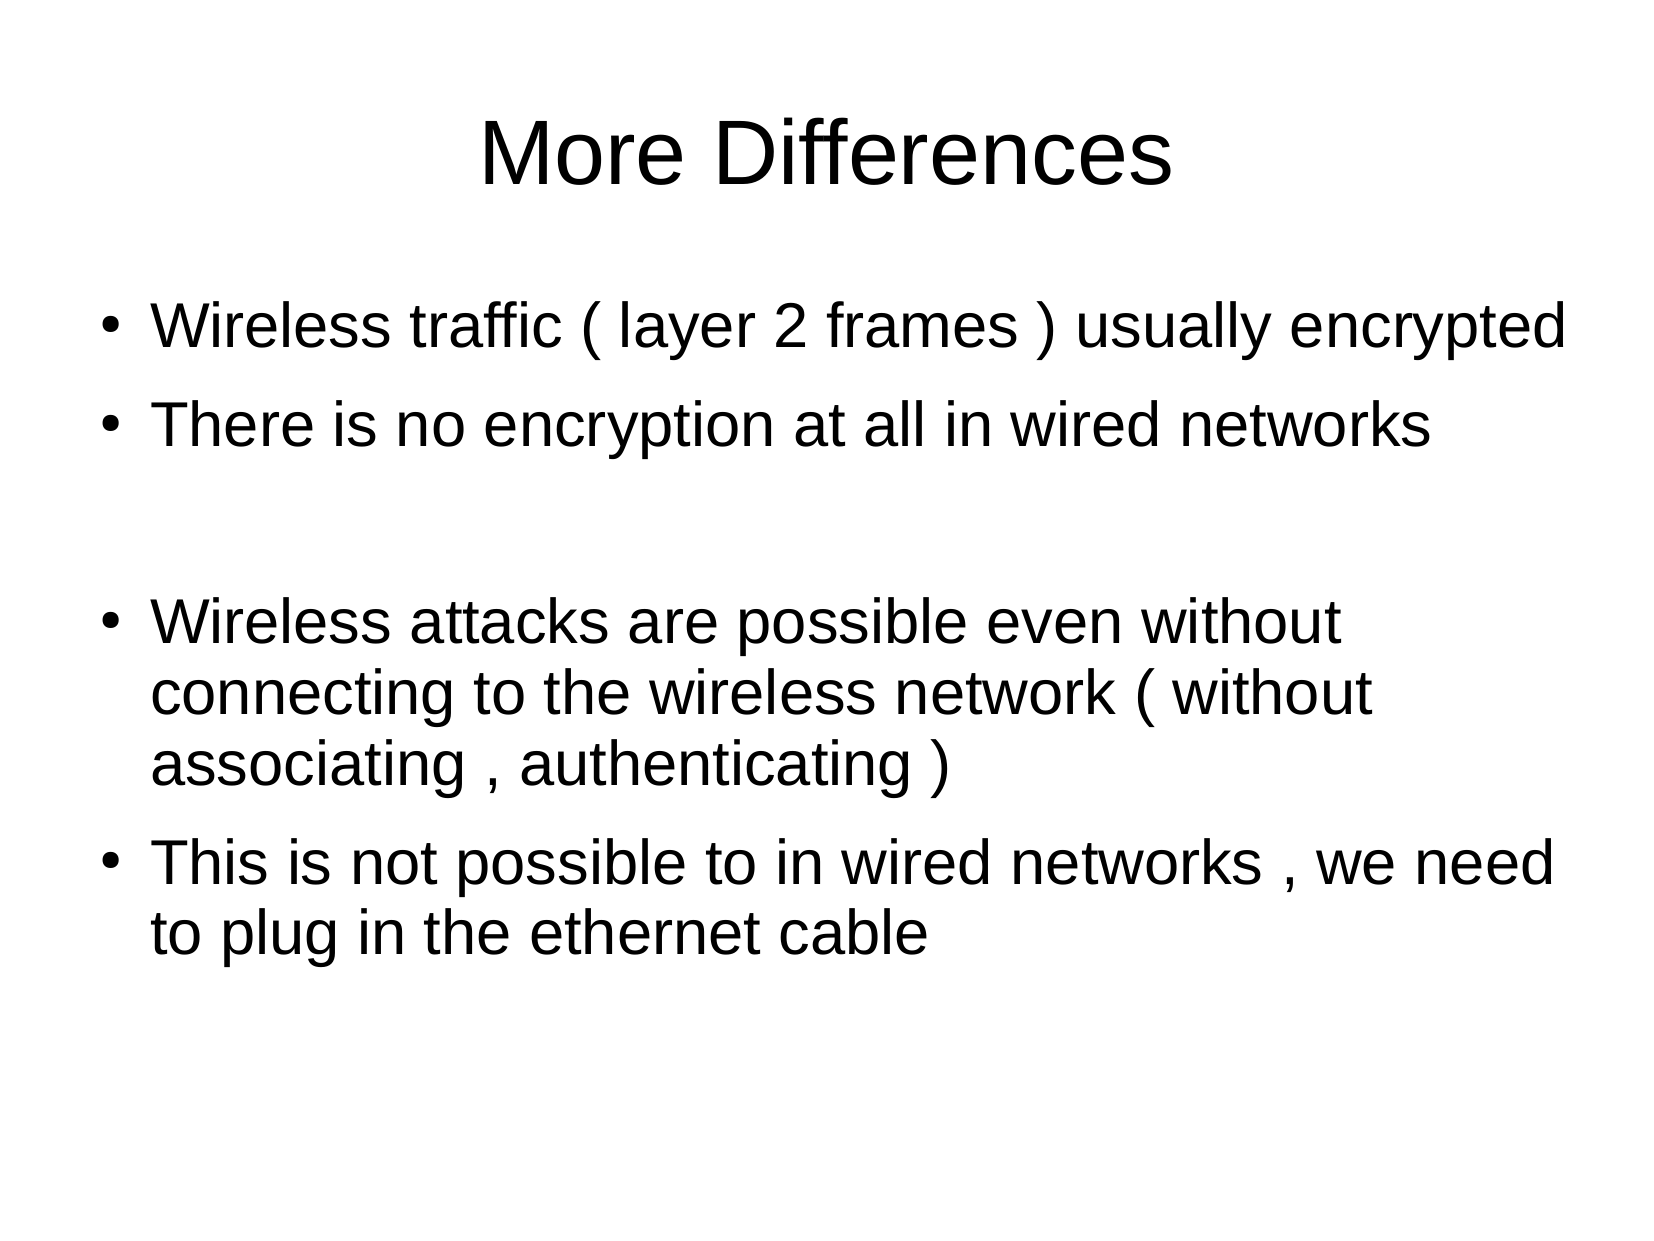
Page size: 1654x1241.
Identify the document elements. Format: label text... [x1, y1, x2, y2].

list Wireless traffic ( layer 2 frames ) usually encrypted There is no encryption at all in wired networks Wireless attacks are possible even without connecting to the wireless network ( without associating , authenticating ) This is not possible to in wired networks , we need to plug in the ethernet cable [82, 290, 1571, 1010]
title More Differences [82, 49, 1571, 257]
